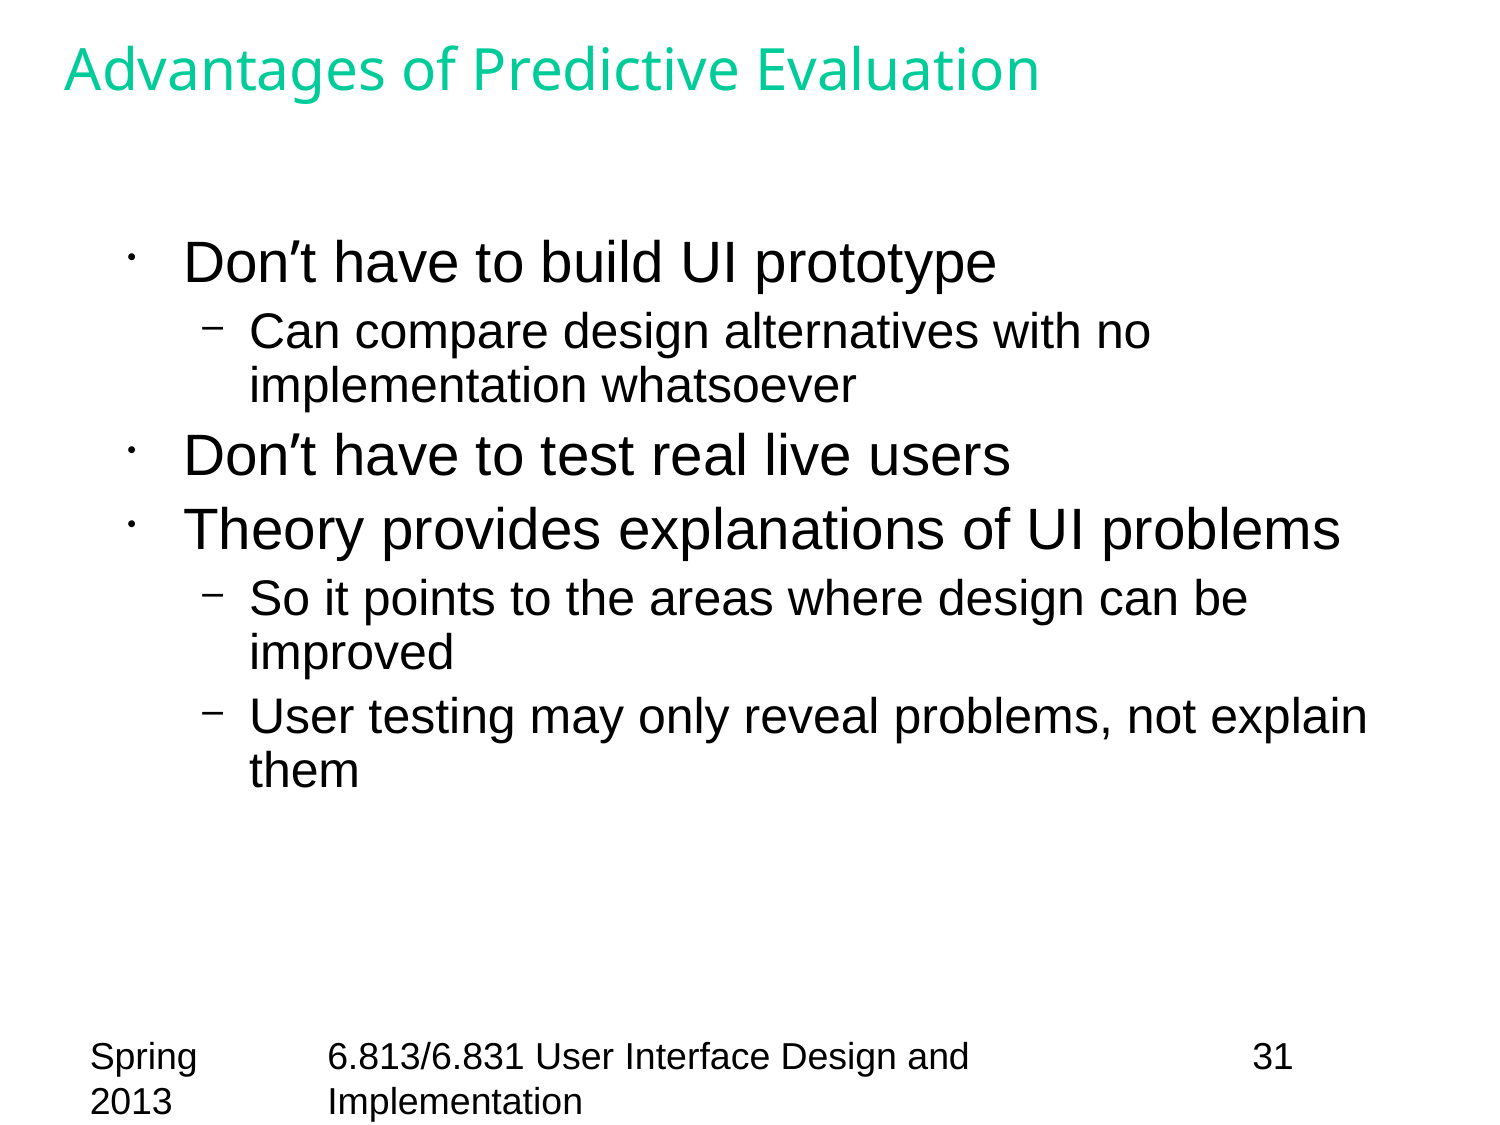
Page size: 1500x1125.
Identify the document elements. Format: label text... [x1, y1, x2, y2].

footer 6.813/6.831 User Interface Design and Implementation [312, 1024, 1225, 1103]
title Advantages of Predictive Evaluation [50, 24, 1438, 150]
slide_number <number> [1237, 1024, 1425, 1103]
list Don’t have to build UI prototype Can compare design alternatives with no implementation whatsoever Don’t have to test real live users Theory provides explanations of UI problems So it points to the areas where design can be improved User testing may only reveal problems, not explain them [112, 224, 1388, 1000]
slide_number Spring 2013 [75, 1024, 300, 1103]
